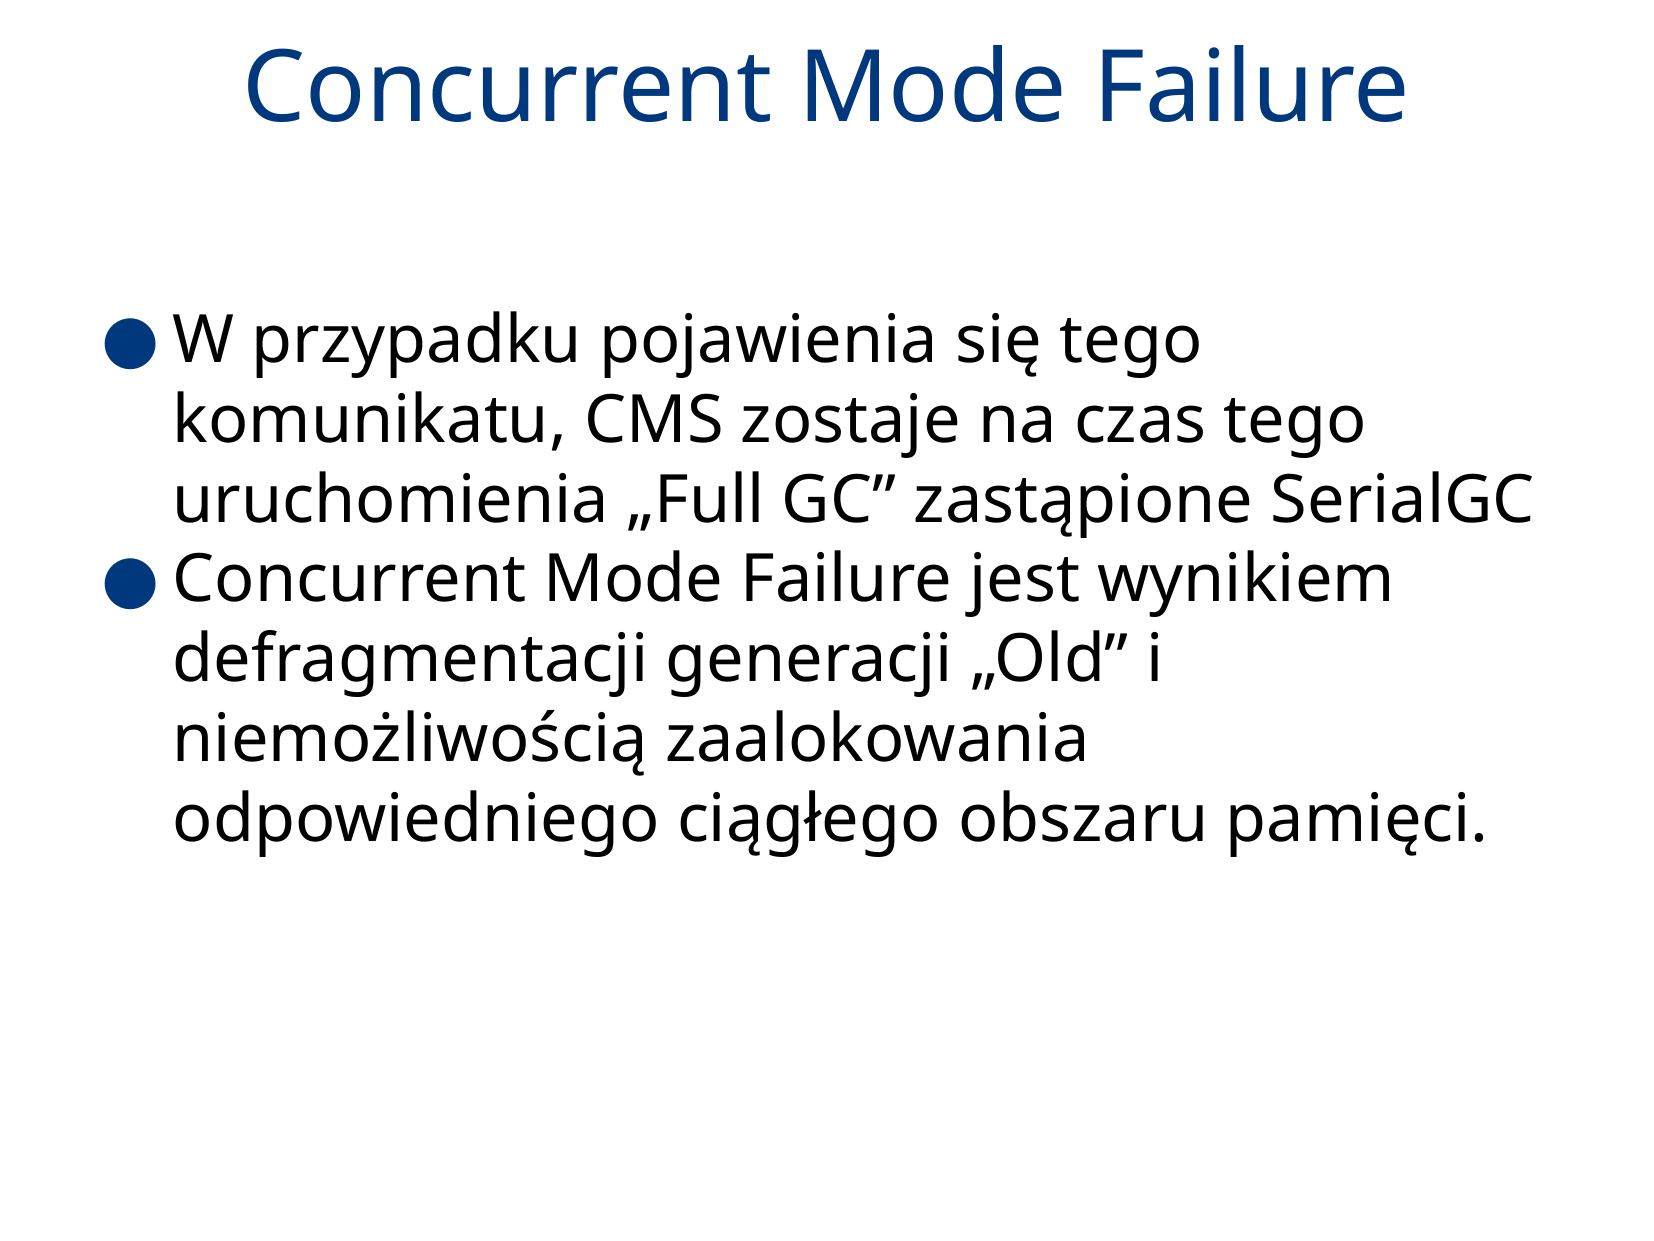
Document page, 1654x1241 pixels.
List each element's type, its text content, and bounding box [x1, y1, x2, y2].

title Concurrent Mode Failure [82, 49, 1571, 157]
list W przypadku pojawienia się tego komunikatu, CMS zostaje na czas tego uruchomienia „Full GC” zastąpione SerialGC Concurrent Mode Failure jest wynikiem defragmentacji generacji „Old” i niemożliwością zaalokowania odpowiedniego ciągłego obszaru pamięci. [82, 280, 1571, 1156]
